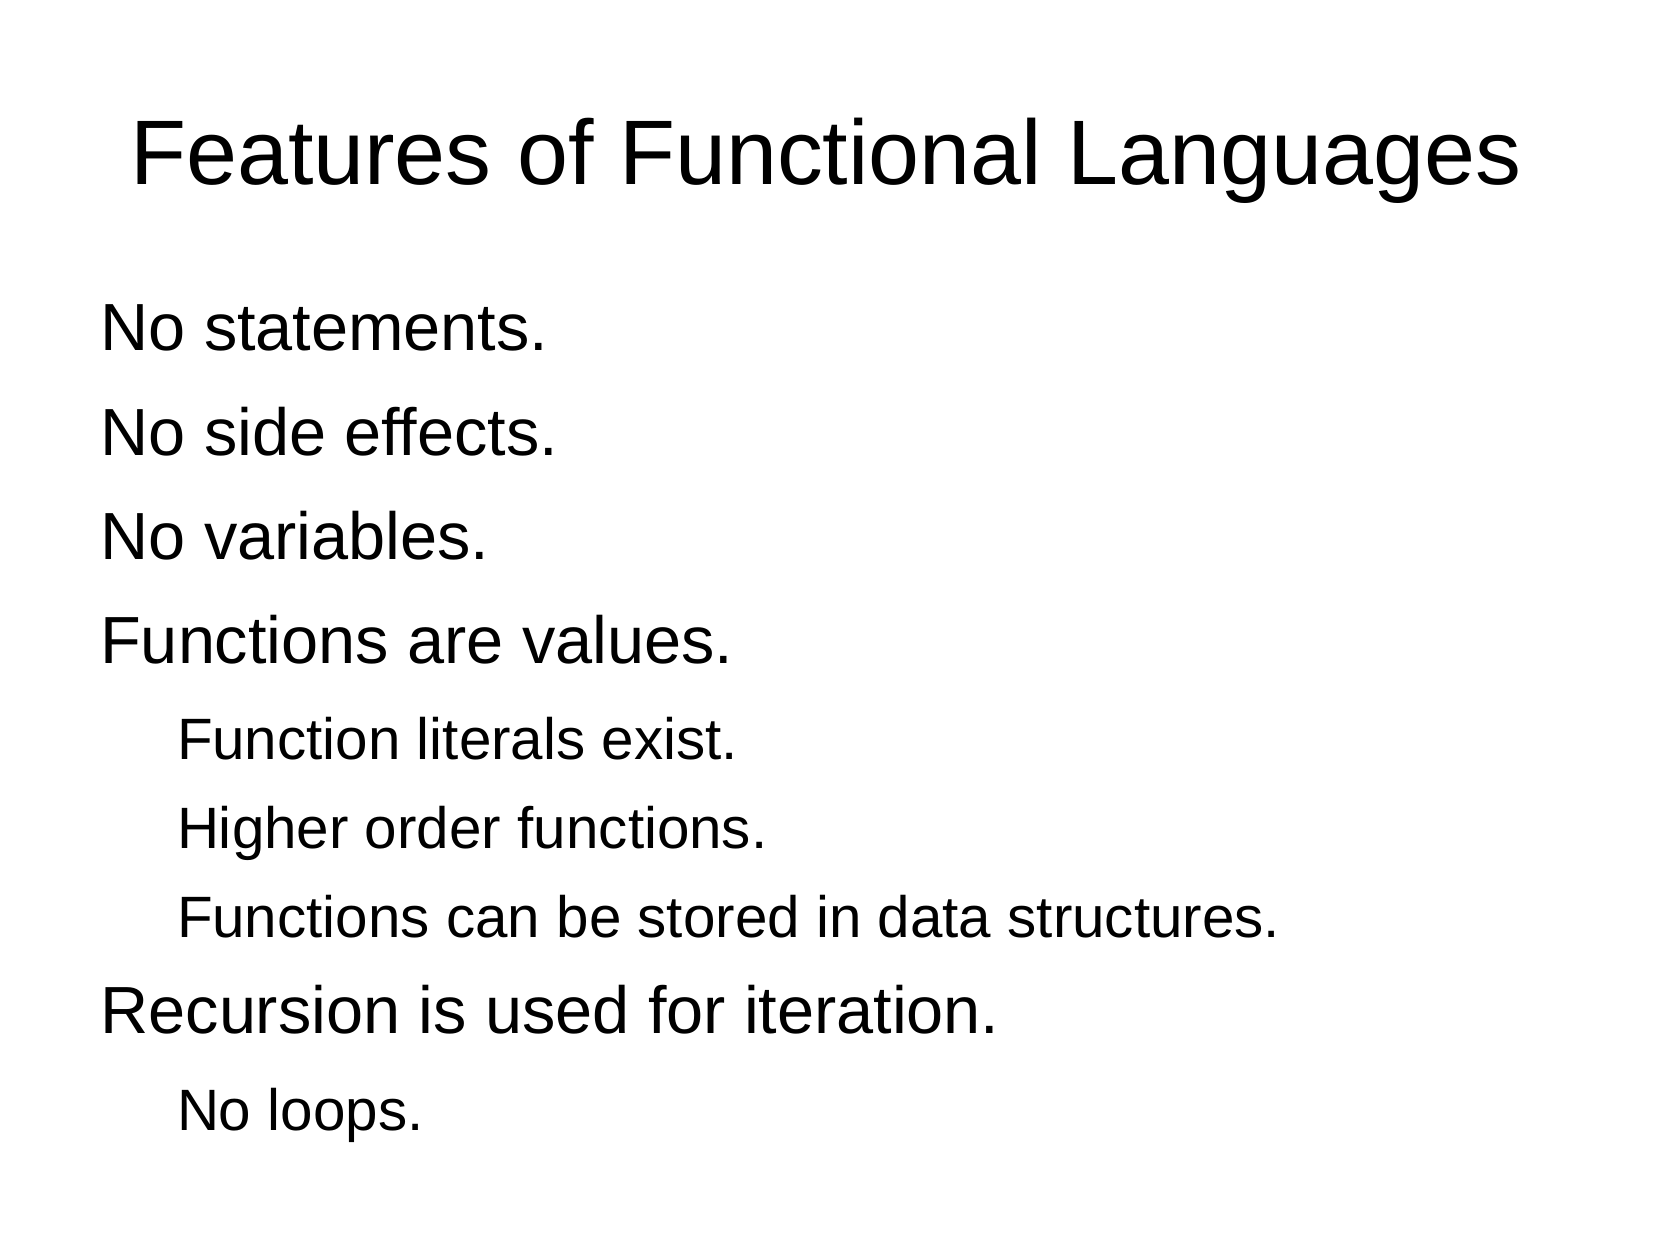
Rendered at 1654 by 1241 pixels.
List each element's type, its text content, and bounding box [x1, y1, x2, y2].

title Features of Functional Languages [82, 56, 1571, 250]
list No statements. No side effects. No variables. Functions are values. Function literals exist. Higher order functions. Functions can be stored in data structures. Recursion is used for iteration. No loops. [82, 290, 1571, 1142]
